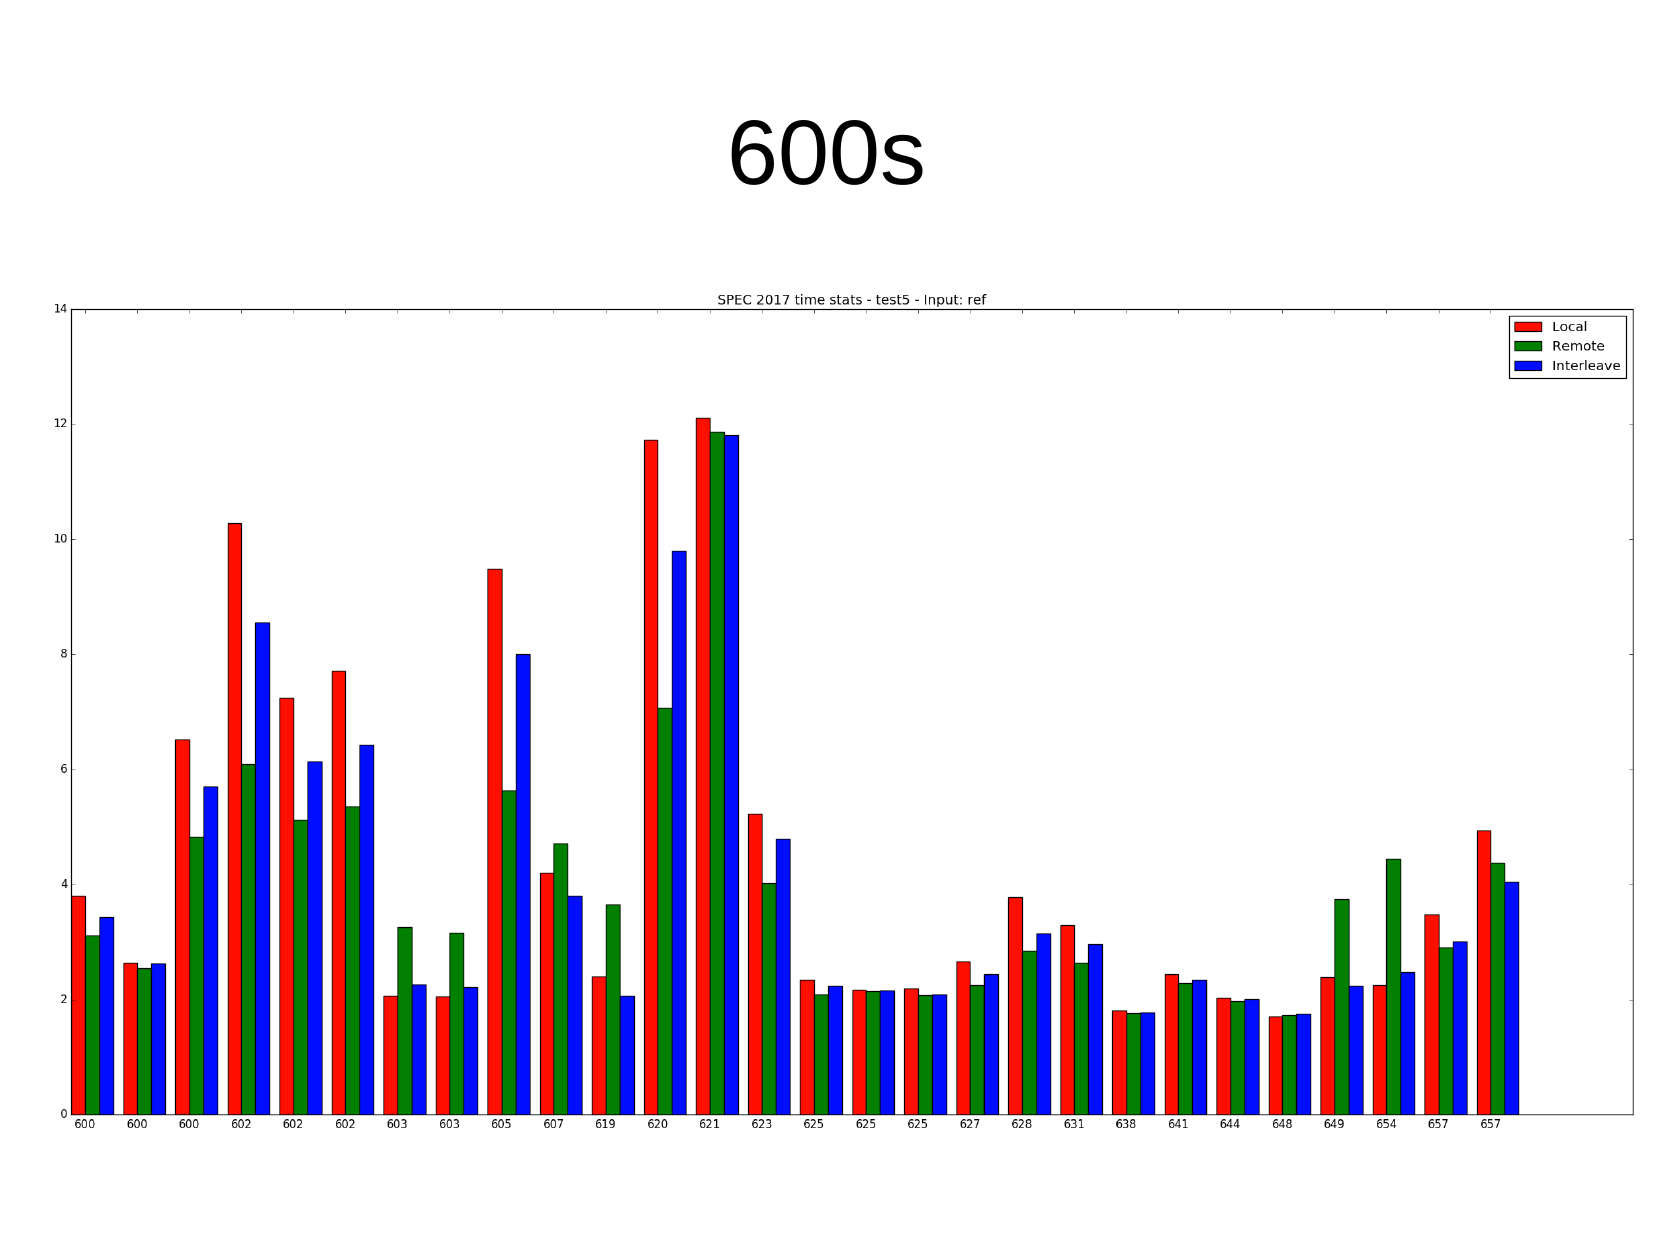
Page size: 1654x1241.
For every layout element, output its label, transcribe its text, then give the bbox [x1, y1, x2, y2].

title 600s [82, 49, 1571, 208]
picture [0, 208, 1654, 1216]
